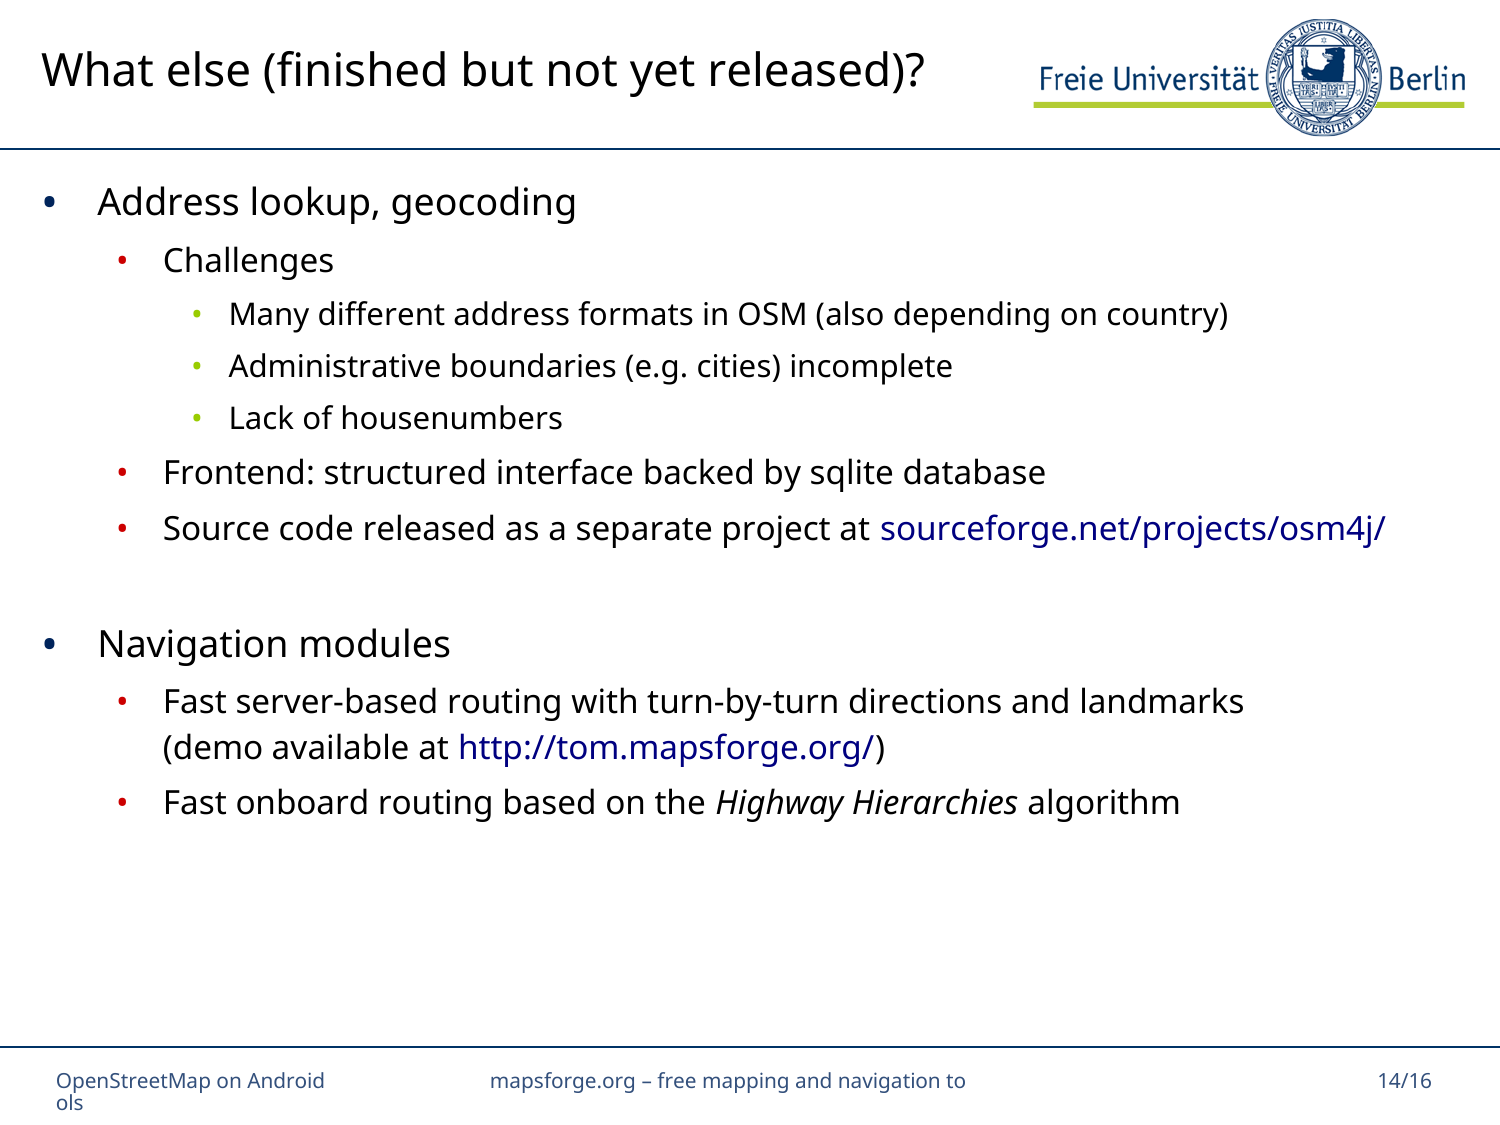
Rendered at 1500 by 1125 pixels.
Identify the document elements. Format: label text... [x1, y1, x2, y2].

picture [1033, 19, 1470, 137]
list Address lookup, geocoding Challenges Many different address formats in OSM (also depending on country) Administrative boundaries (e.g. cities) incomplete Lack of housenumbers Frontend: structured interface backed by sqlite database Source code released as a separate project at sourceforge.net/projects/osm4j/ Navigation modules Fast server-based routing with turn-by-turn directions and landmarks (demo available at http://tom.mapsforge.org/) Fast onboard routing based on the Highway Hierarchies algorithm [41, 175, 1447, 919]
title What else (finished but not yet released)? [41, 0, 1016, 138]
